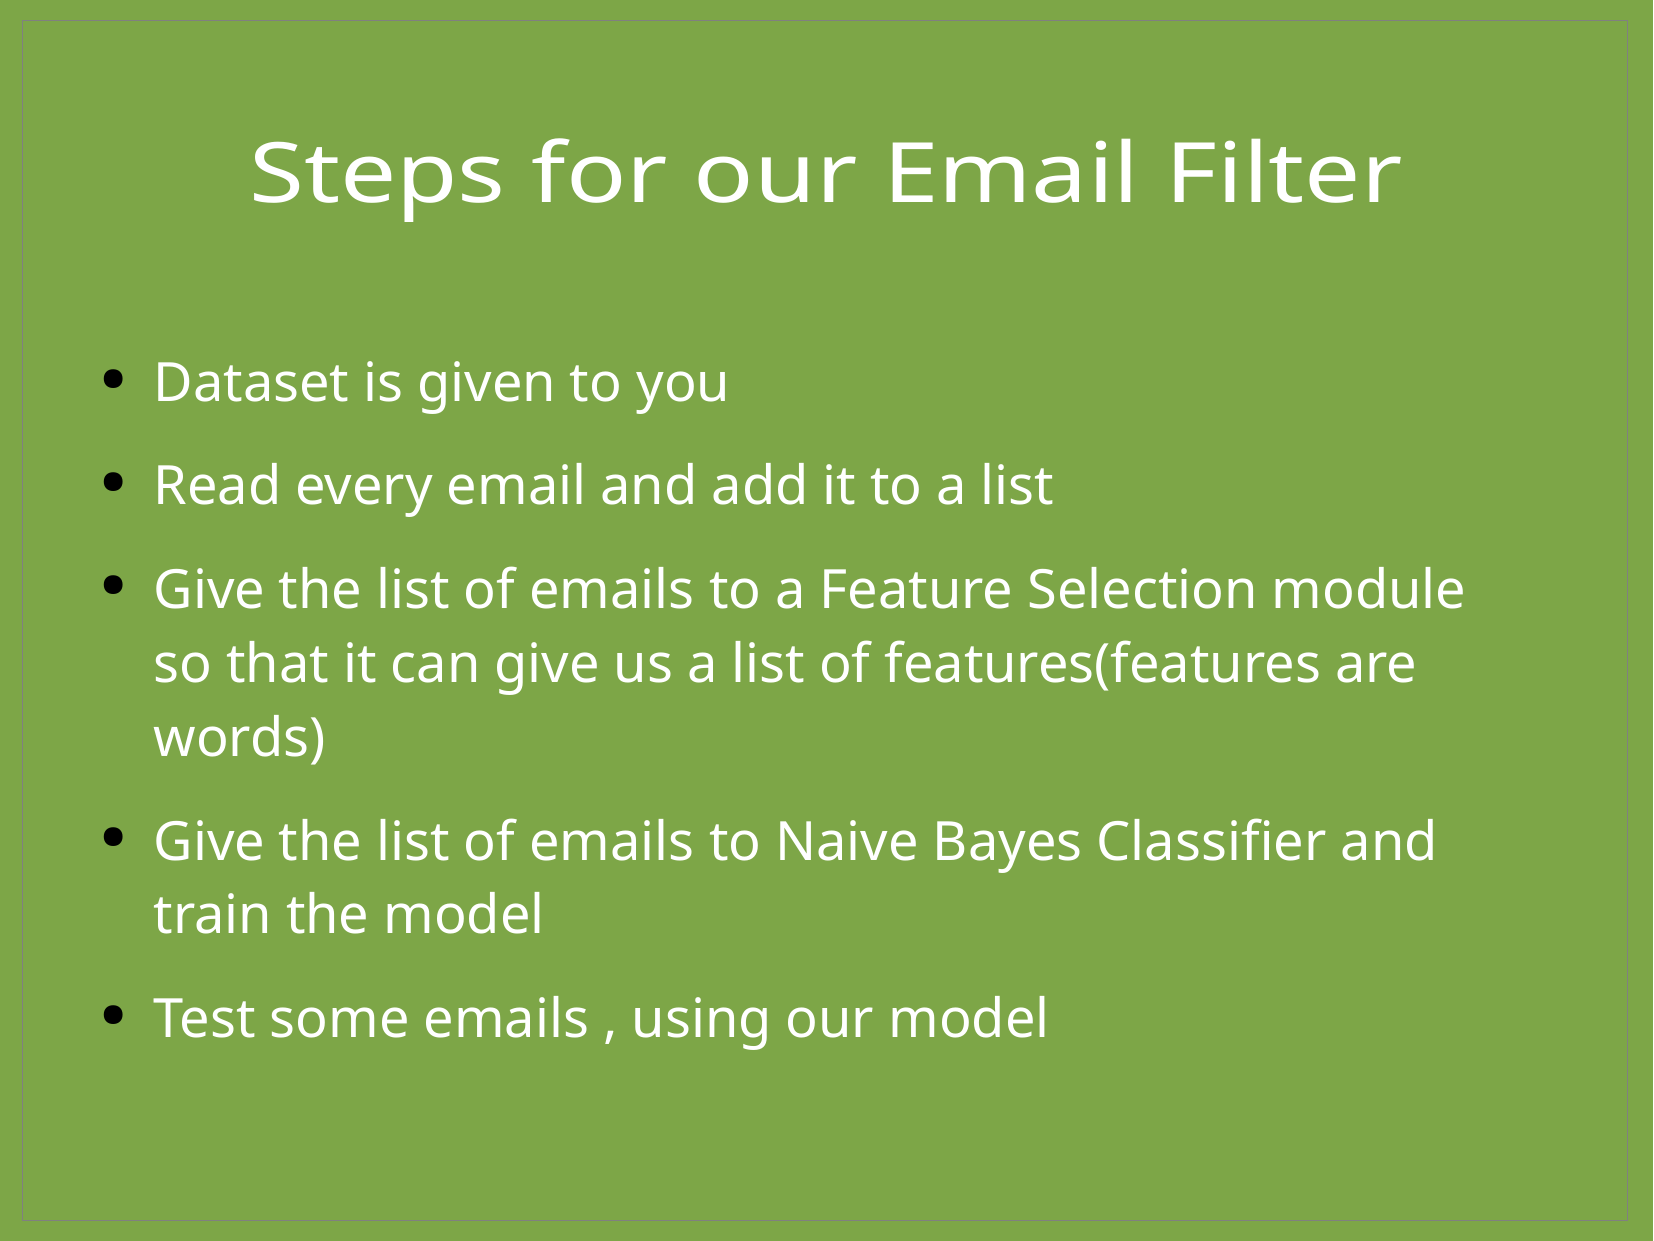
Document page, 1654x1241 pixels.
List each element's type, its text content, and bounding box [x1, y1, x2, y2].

list Dataset is given to you Read every email and add it to a list Give the list of emails to a Feature Selection module so that it can give us a list of features(features are words) Give the list of emails to Naive Bayes Classifier and train the model Test some emails , using our model [82, 343, 1538, 1063]
title Steps for our Email Filter [82, 67, 1571, 275]
text_box [22, 20, 1628, 1221]
